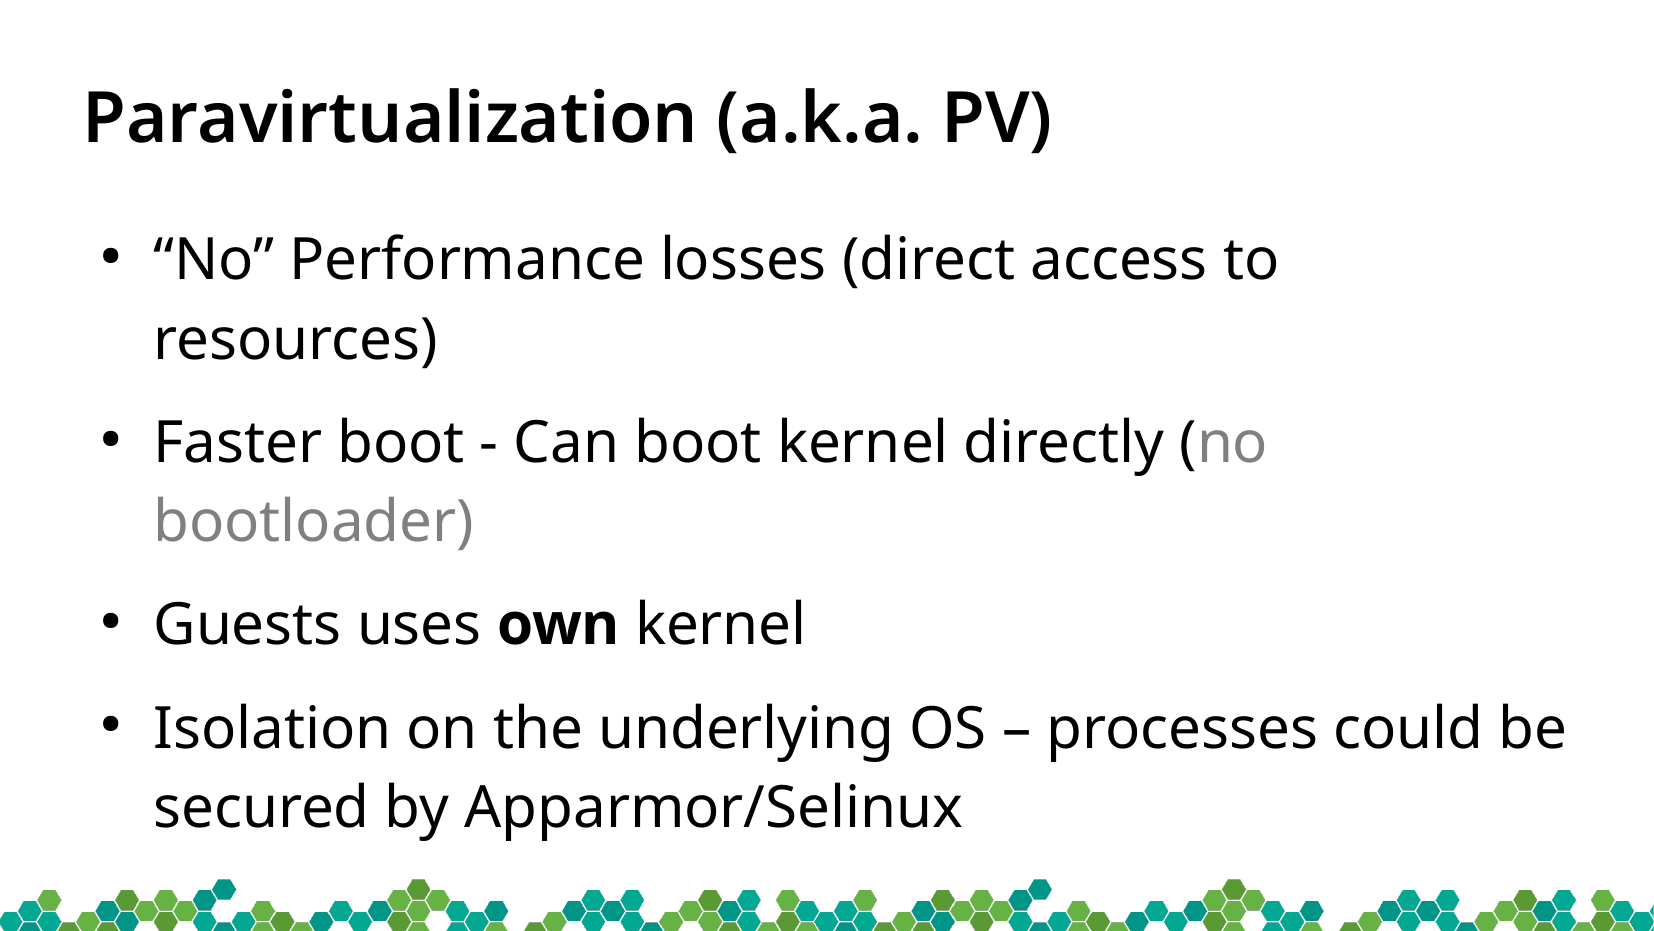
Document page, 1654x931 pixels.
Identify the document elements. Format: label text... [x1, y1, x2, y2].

text_box [82, 37, 1571, 193]
list “No” Performance losses (direct access to resources) Faster boot - Can boot kernel directly (no bootloader) Guests uses own kernel Isolation on the underlying OS – processes could be secured by Apparmor/Selinux [82, 217, 1571, 855]
picture [0, 871, 1654, 931]
